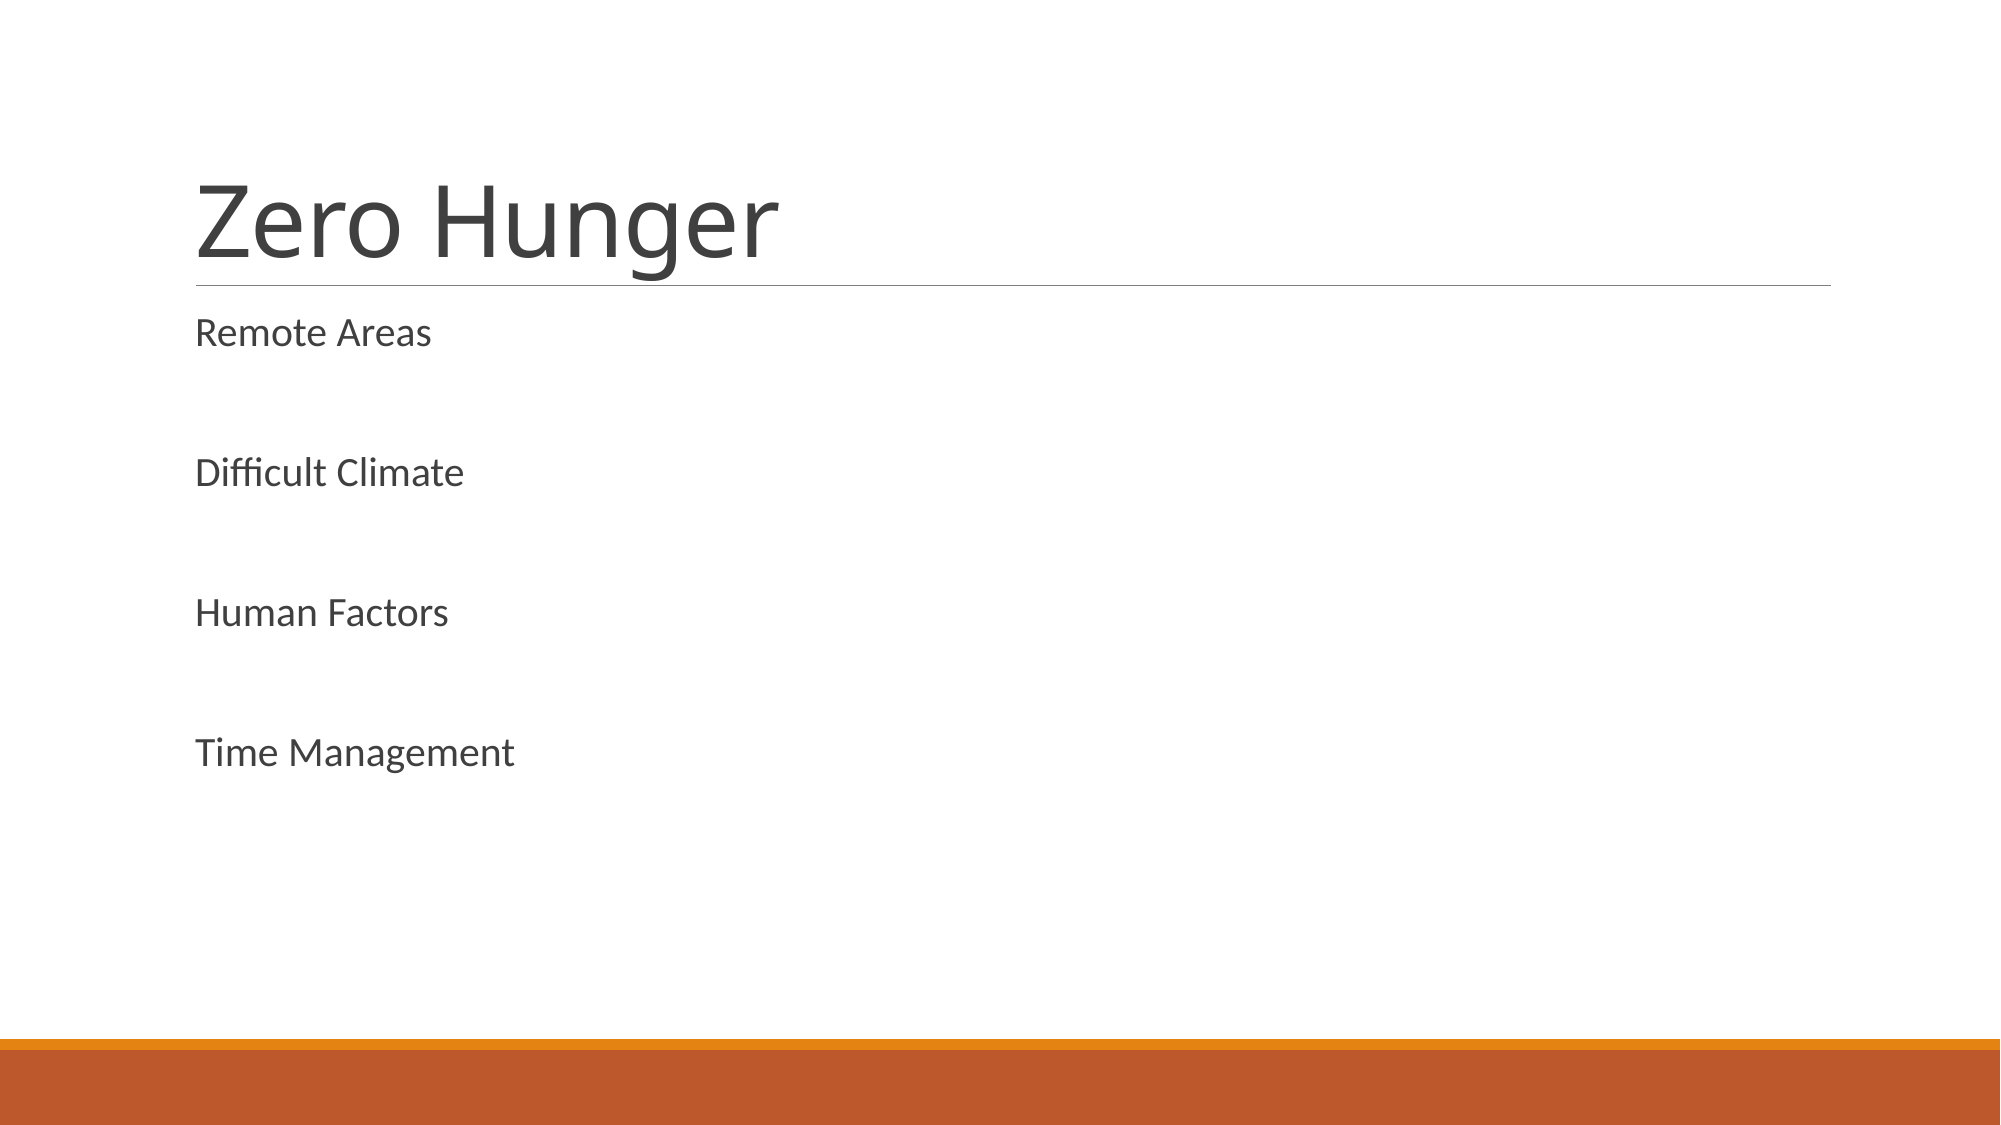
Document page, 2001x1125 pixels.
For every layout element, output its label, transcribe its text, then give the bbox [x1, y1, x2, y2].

list Remote Areas Difficult Climate Human Factors Time Management [180, 302, 1831, 963]
title Zero Hunger [180, 47, 1831, 286]
